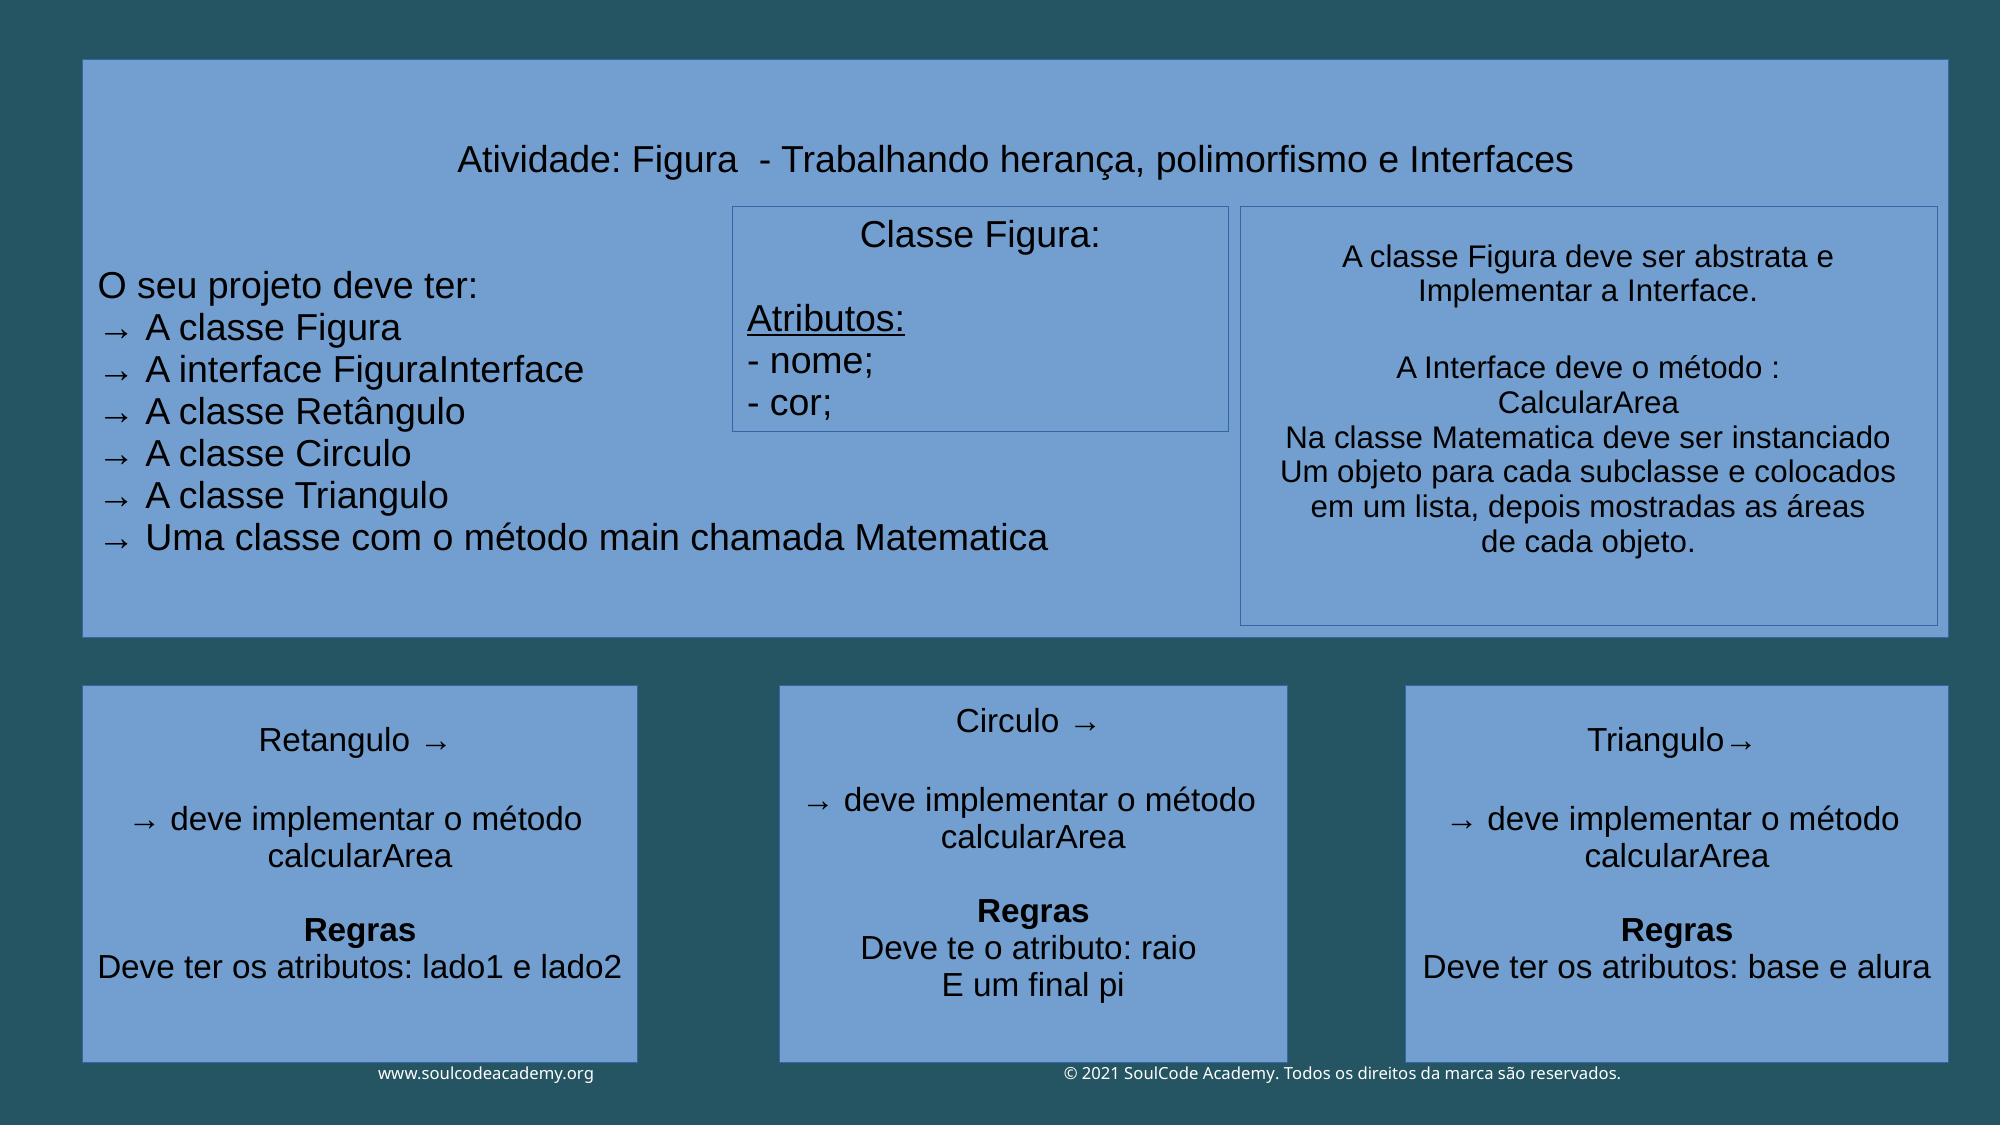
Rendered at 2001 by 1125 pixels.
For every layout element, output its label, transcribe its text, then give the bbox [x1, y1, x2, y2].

text_box Atividade: Figura - Trabalhando herança, polimorfismo e Interfaces O seu projeto deve ter: → A classe Figura → A interface FiguraInterface → A classe Retângulo → A classe Circulo → A classe Triangulo → Uma classe com o método main chamada Matematica [82, 59, 1949, 638]
text_box Classe Figura: Atributos: - nome; - cor; [732, 206, 1229, 432]
text_box Retangulo → → deve implementar o método calcularArea Regras Deve ter os atributos: lado1 e lado2 [82, 685, 638, 1063]
text_box Circulo → → deve implementar o método calcularArea Regras Deve te o atributo: raio E um final pi [779, 685, 1288, 1063]
text_box A classe Figura deve ser abstrata e Implementar a Interface. A Interface deve o método : CalcularArea Na classe Matematica deve ser instanciado Um objeto para cada subclasse e colocados em um lista, depois mostradas as áreas de cada objeto. [1240, 206, 1938, 626]
text_box Triangulo→ → deve implementar o método calcularArea Regras Deve ter os atributos: base e alura [1405, 685, 1949, 1063]
